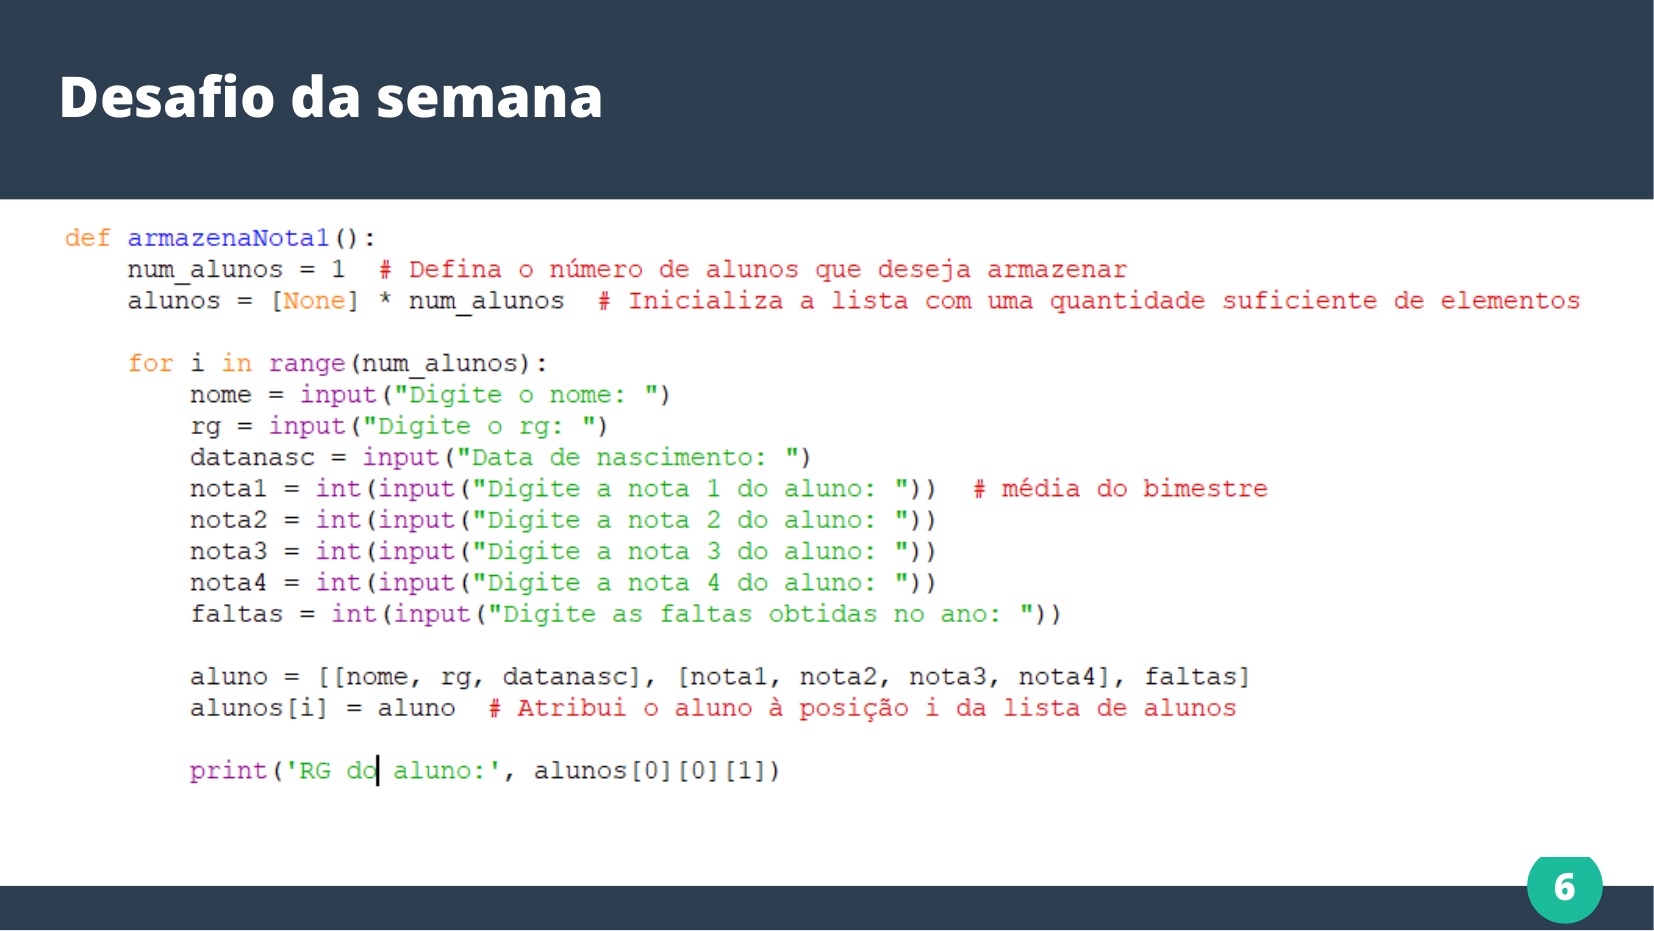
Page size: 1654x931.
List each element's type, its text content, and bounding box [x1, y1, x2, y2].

title Desafio da semana [59, 37, 1595, 155]
picture [59, 210, 1610, 857]
